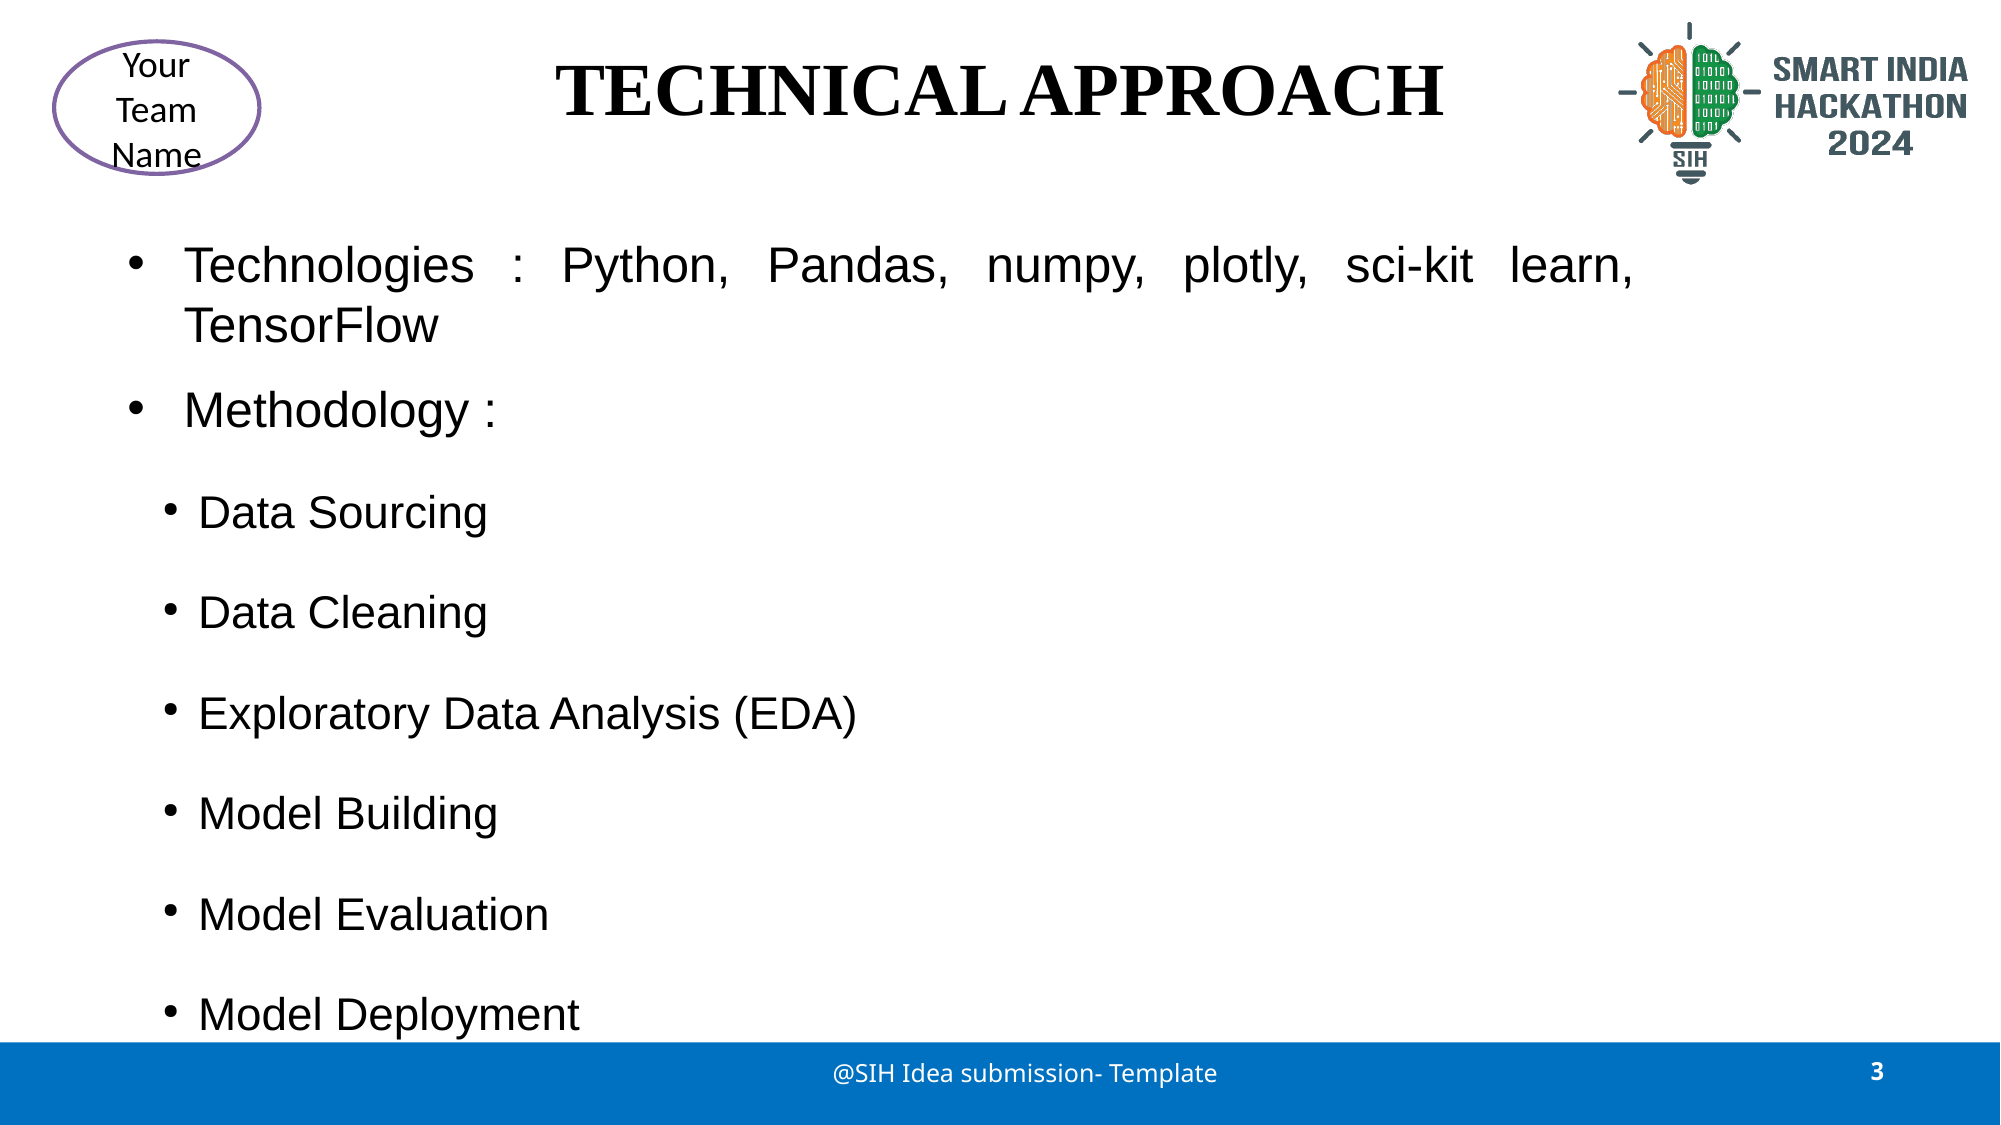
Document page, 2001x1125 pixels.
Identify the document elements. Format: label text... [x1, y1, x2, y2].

slide_number <number> [1433, 1042, 1900, 1103]
picture [1608, 13, 1977, 202]
text_box [0, 1042, 2000, 1125]
title TECHNICAL APPROACH [99, 0, 1900, 180]
footer @SIH Idea submission- Template [762, 1042, 1289, 1103]
text_box Technologies : Python, Pandas, numpy, plotly, sci-kit learn, TensorFlow Methodology : Data Sourcing Data Cleaning Exploratory Data Analysis (EDA) Model Building Model Evaluation Model Deployment [112, 224, 1650, 1048]
text_box Your Team Name [54, 41, 260, 174]
